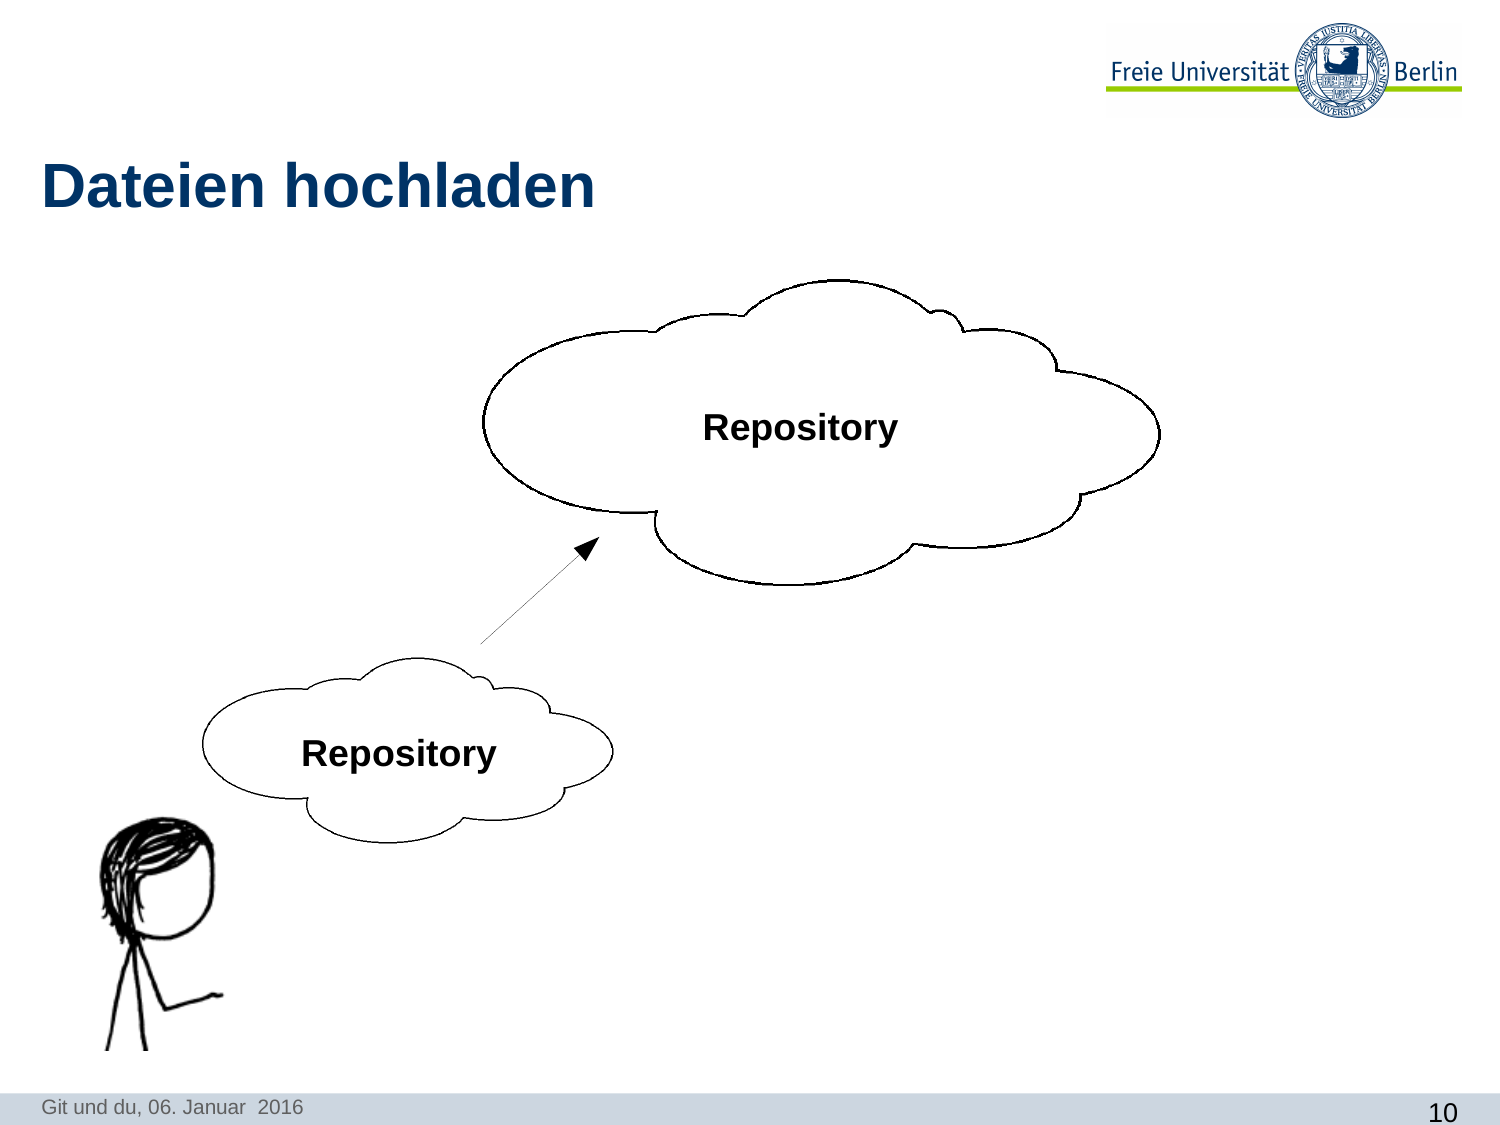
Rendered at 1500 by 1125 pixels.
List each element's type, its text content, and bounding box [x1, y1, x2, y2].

picture [456, 257, 1190, 612]
list Repository [702, 405, 946, 462]
list Repository [301, 731, 545, 788]
title Dateien hochladen [41, 150, 1460, 221]
picture [81, 644, 631, 1051]
picture [1106, 23, 1462, 118]
